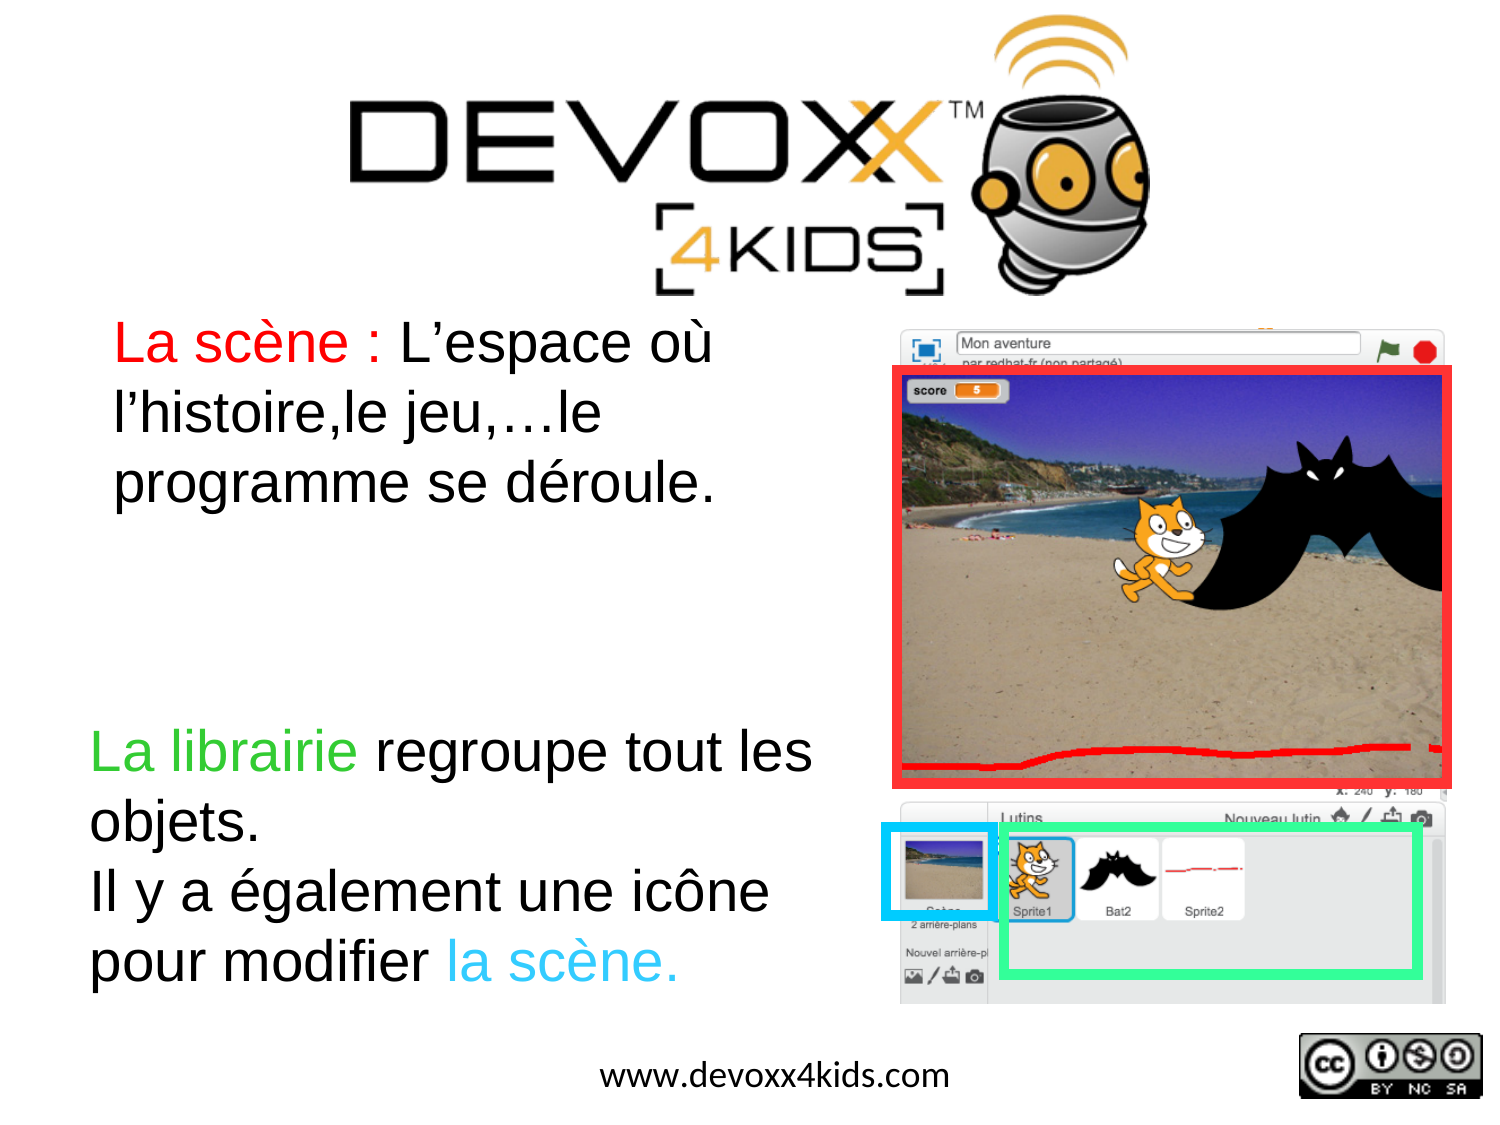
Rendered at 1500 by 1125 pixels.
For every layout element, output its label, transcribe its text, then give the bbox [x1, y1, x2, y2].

picture [902, 375, 1442, 778]
picture [1299, 1033, 1483, 1099]
picture [899, 328, 1447, 365]
picture [899, 789, 1447, 1004]
text_box La scène : L’espace où l’histoire,le jeu,…le programme se déroule. [98, 296, 809, 522]
picture [899, 833, 987, 909]
picture [350, 14, 1150, 296]
picture [1009, 832, 1412, 969]
text_box La librairie regroupe tout les objets. Il y a également une icône pour modifier la scène. [74, 705, 849, 1002]
